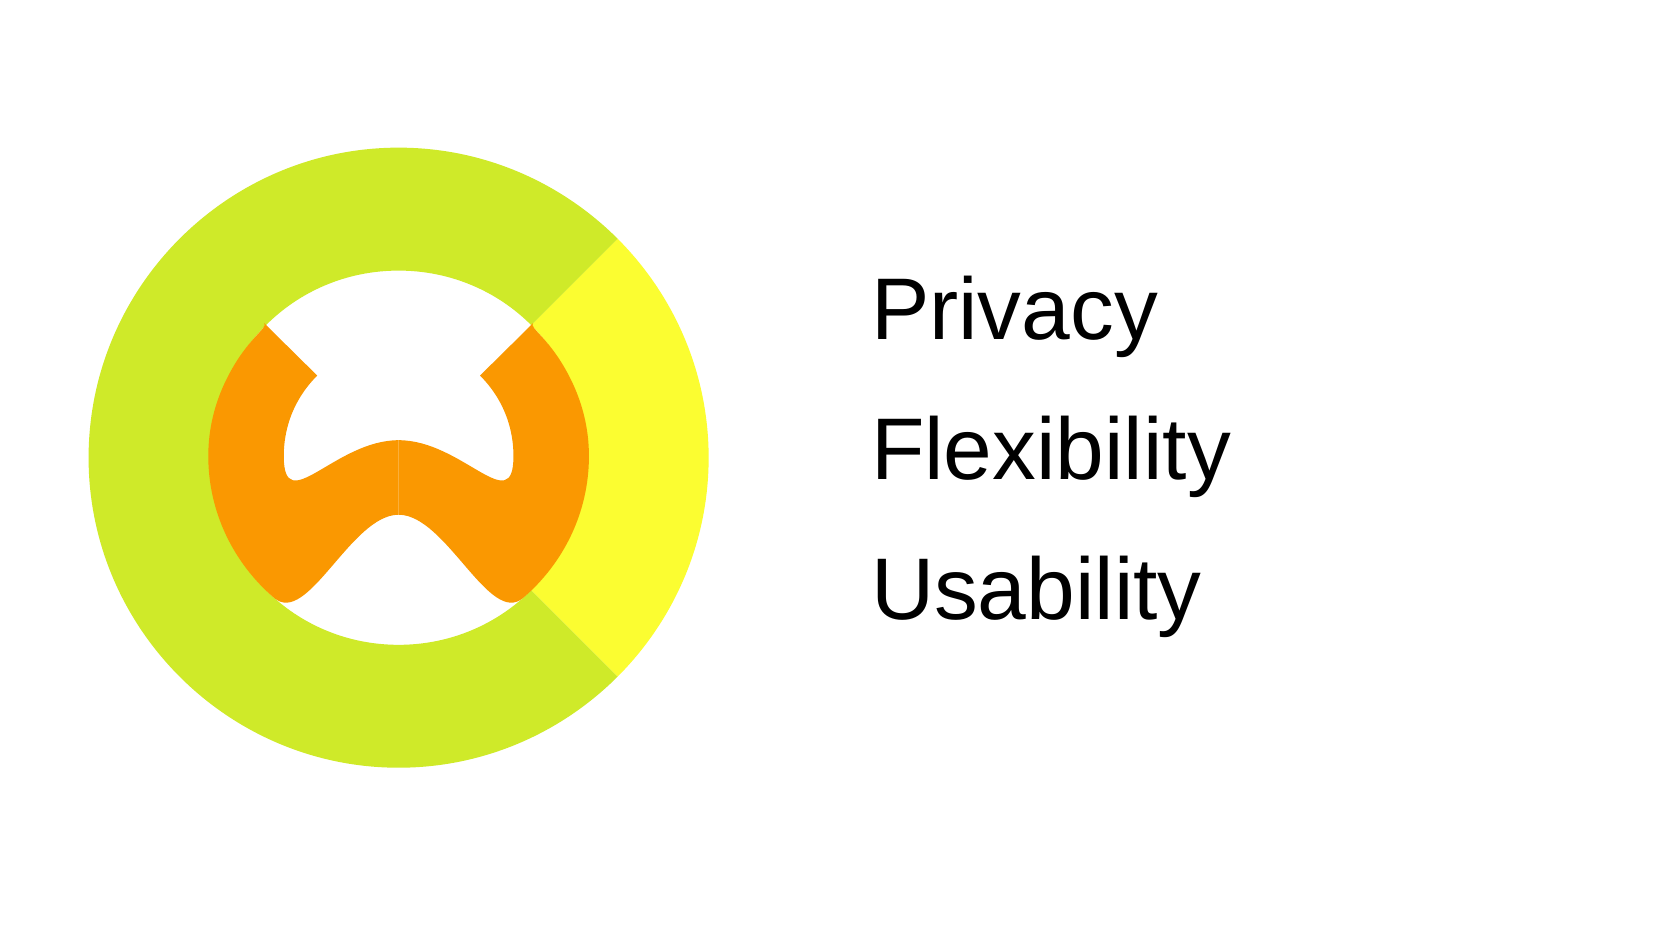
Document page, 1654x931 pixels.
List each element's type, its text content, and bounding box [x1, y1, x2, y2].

text_box Privacy Flexibility Usability [856, 253, 1477, 827]
picture [88, 147, 709, 768]
